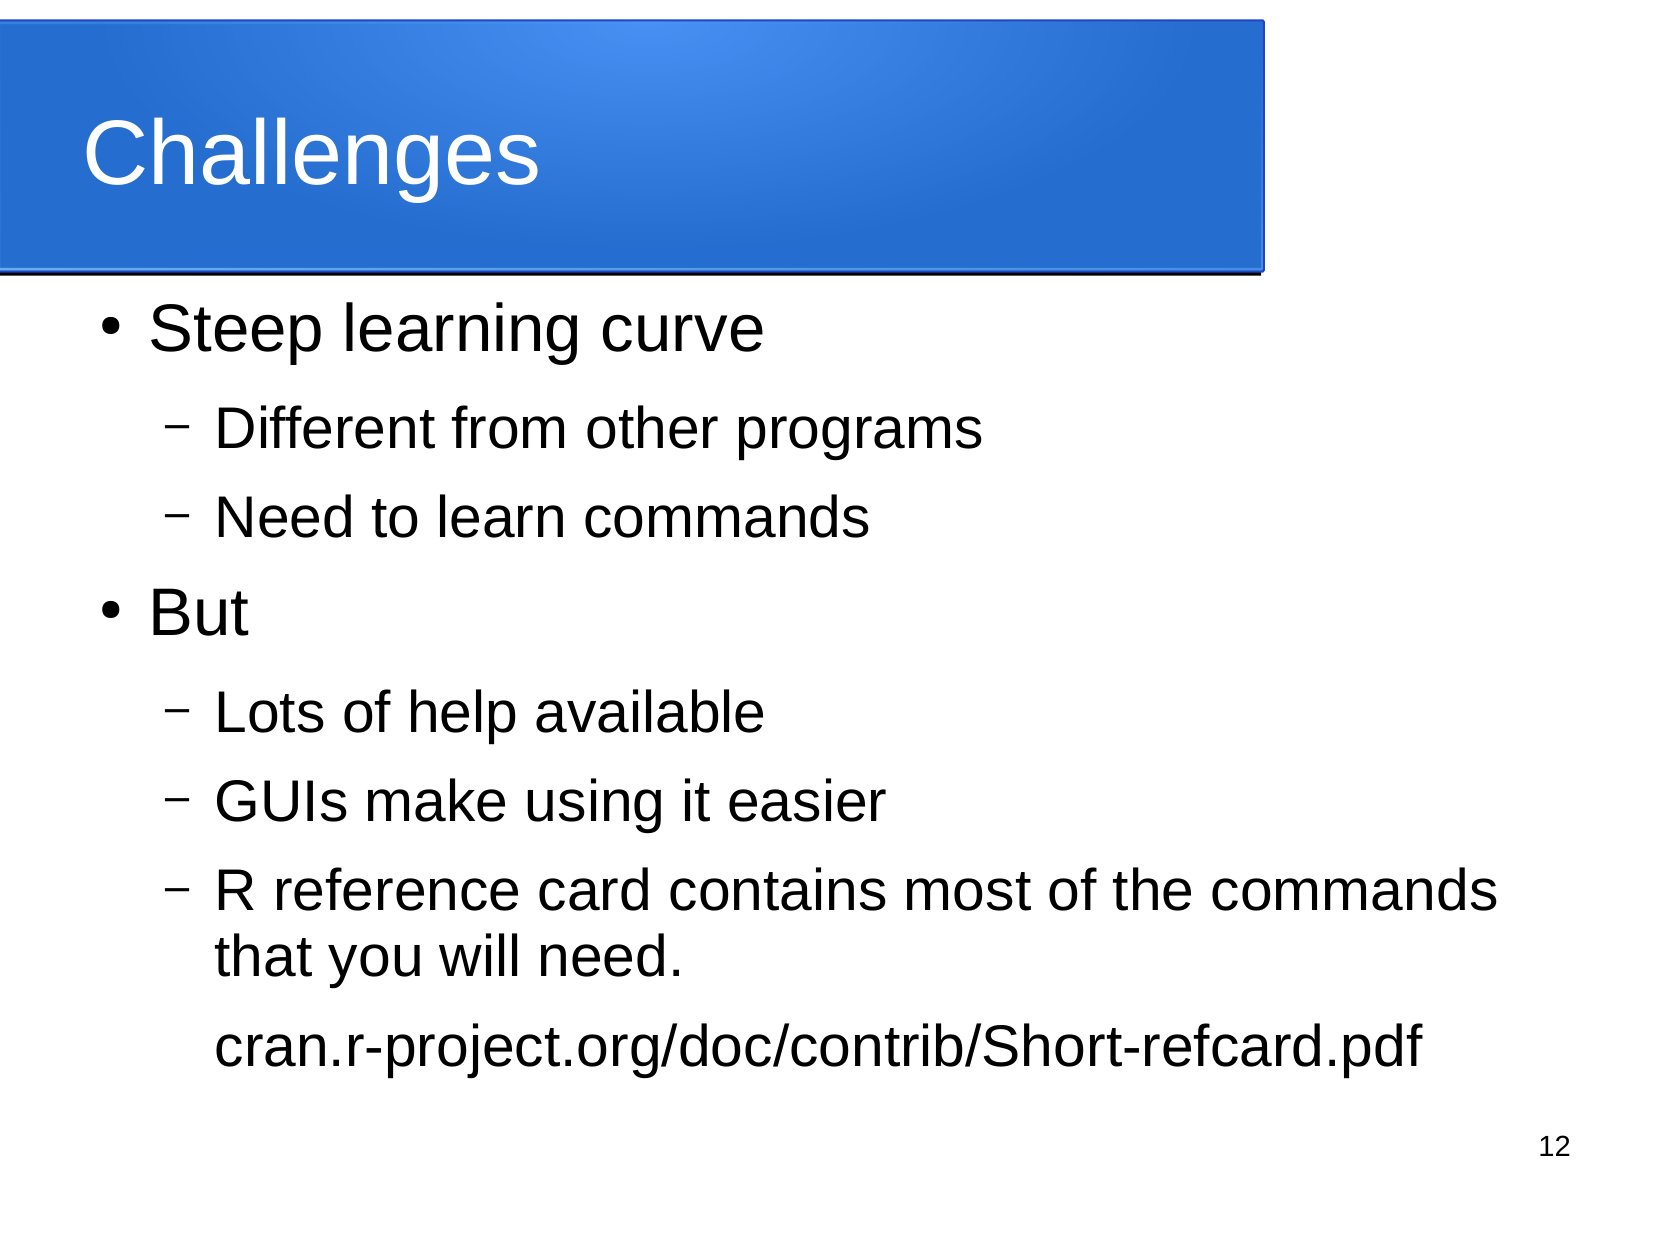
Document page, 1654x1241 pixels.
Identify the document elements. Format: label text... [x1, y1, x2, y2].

list Steep learning curve Different from other programs Need to learn commands But Lots of help available GUIs make using it easier R reference card contains most of the commands that you will need. cran.r-project.org/doc/contrib/Short-refcard.pdf [82, 290, 1538, 1081]
title Challenges [82, 49, 1573, 257]
